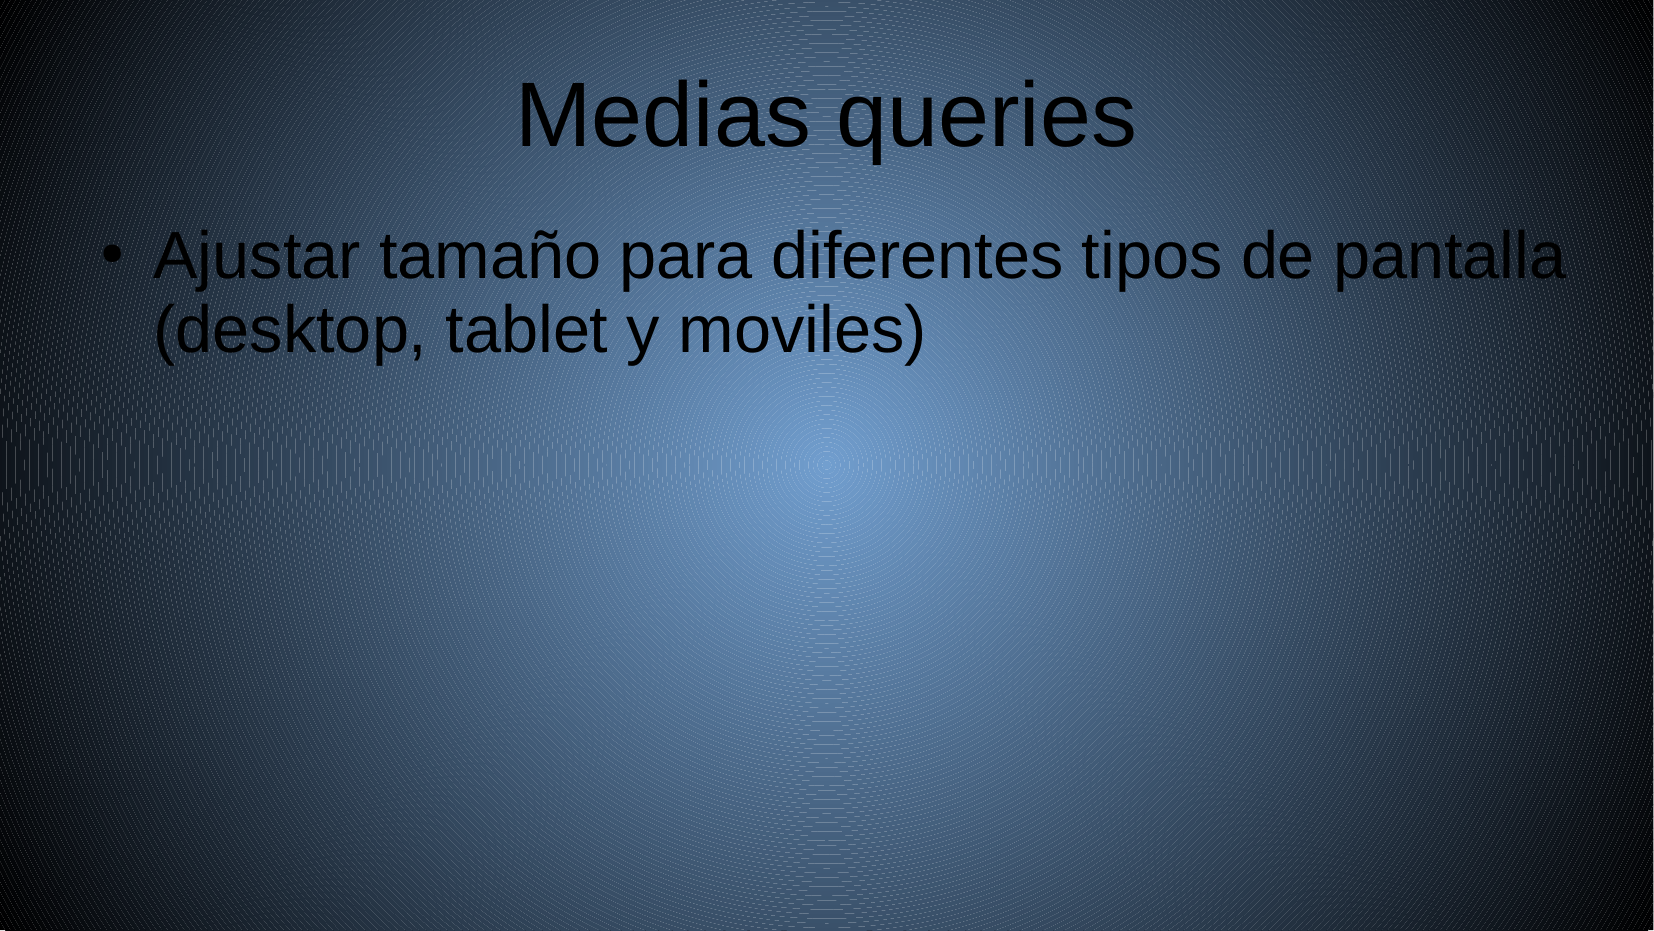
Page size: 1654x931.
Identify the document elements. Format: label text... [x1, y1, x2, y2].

list Ajustar tamaño para diferentes tipos de pantalla (desktop, tablet y moviles) [82, 217, 1654, 758]
title Medias queries [82, 37, 1571, 193]
